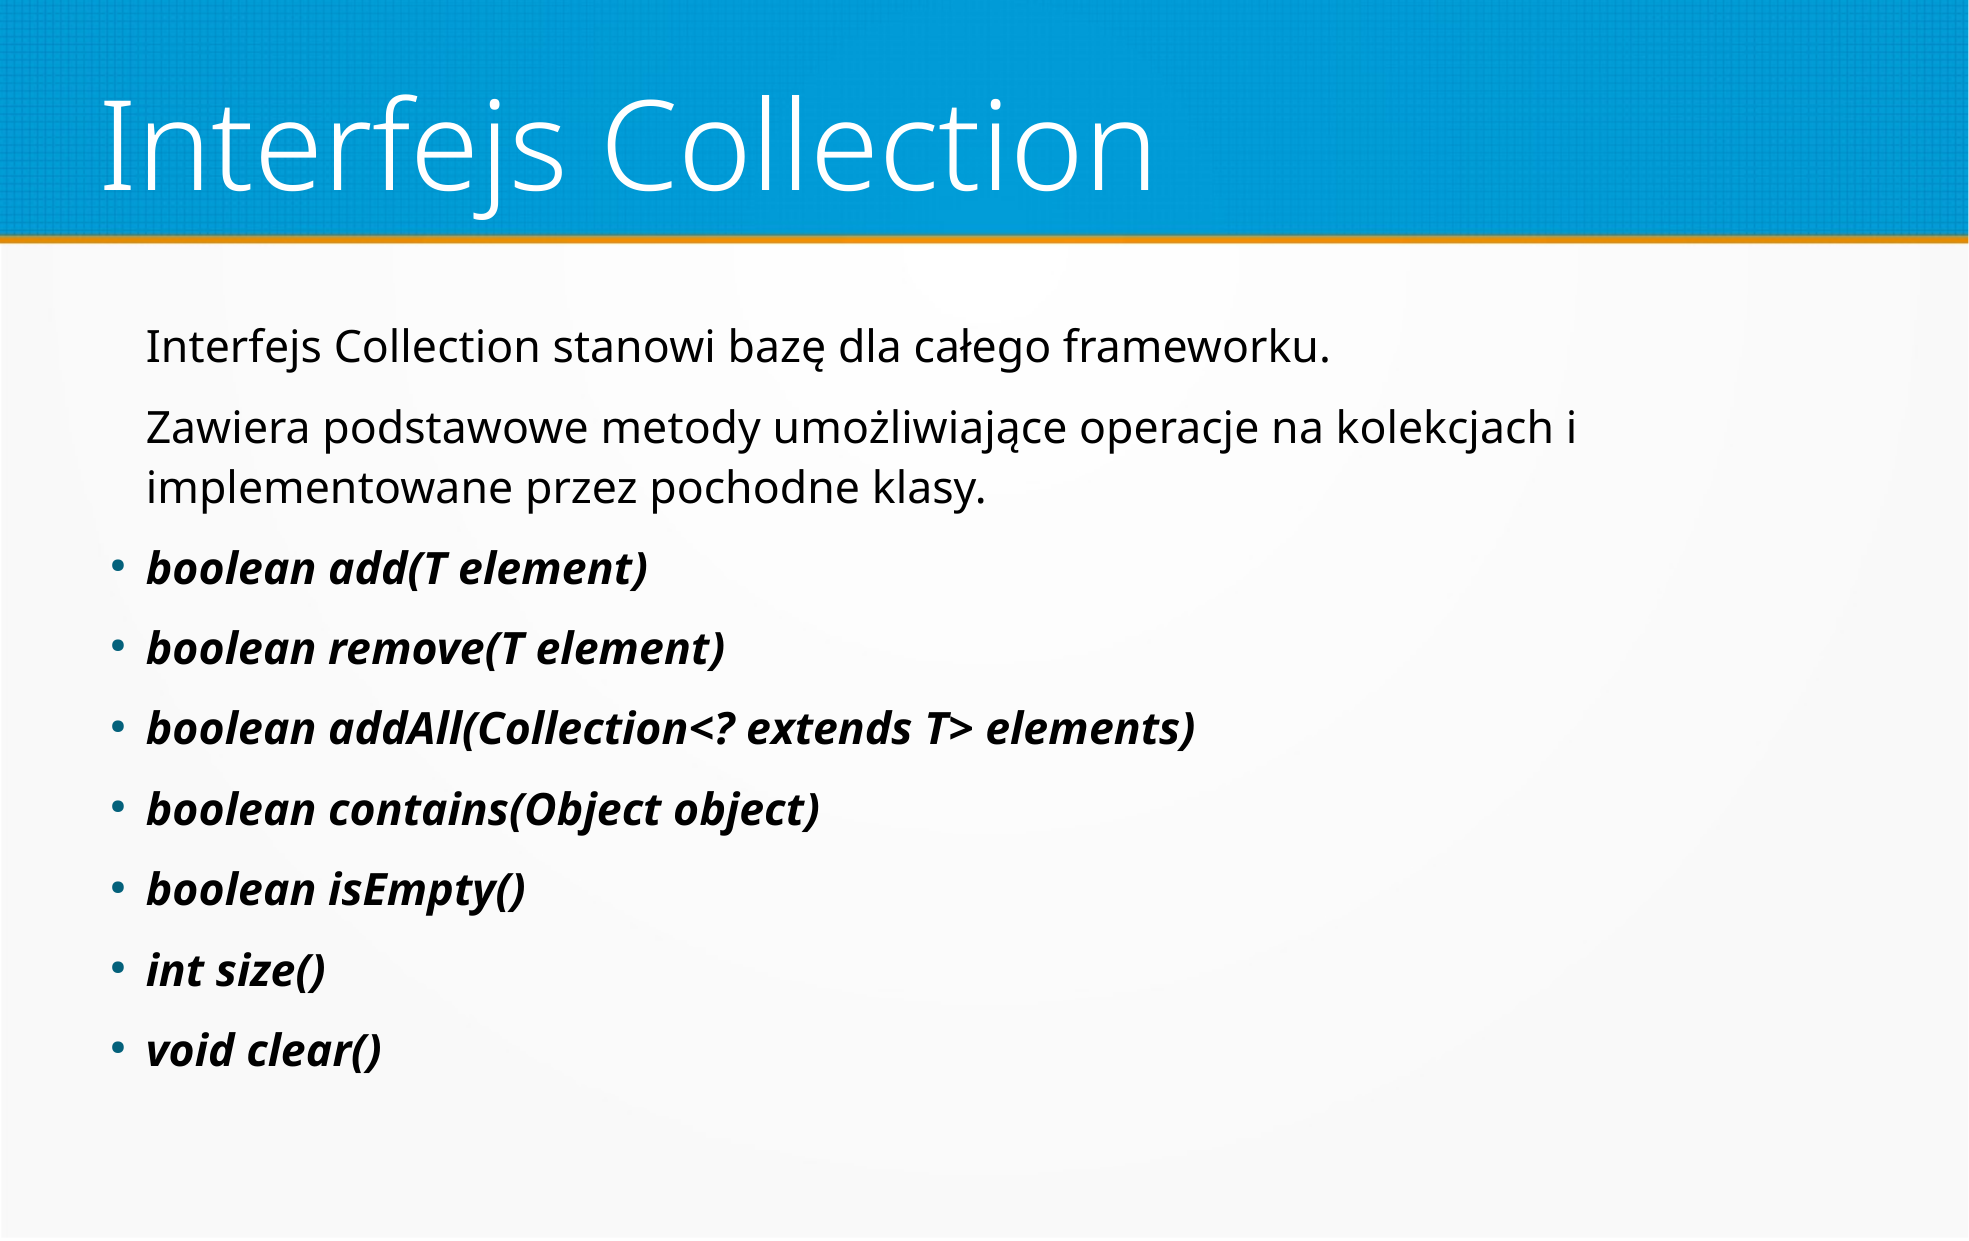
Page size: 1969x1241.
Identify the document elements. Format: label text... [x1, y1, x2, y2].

title Interfejs Collection [98, 19, 1870, 227]
picture [0, 233, 1969, 1241]
list Interfejs Collection stanowi bazę dla całego frameworku. Zawiera podstawowe metody umożliwiające operacje na kolekcjach i implementowane przez pochodne klasy. boolean add(T element) boolean remove(T element) boolean addAll(Collection<? extends T> elements) boolean contains(Object object) boolean isEmpty() int size() void clear() [98, 315, 1861, 1081]
